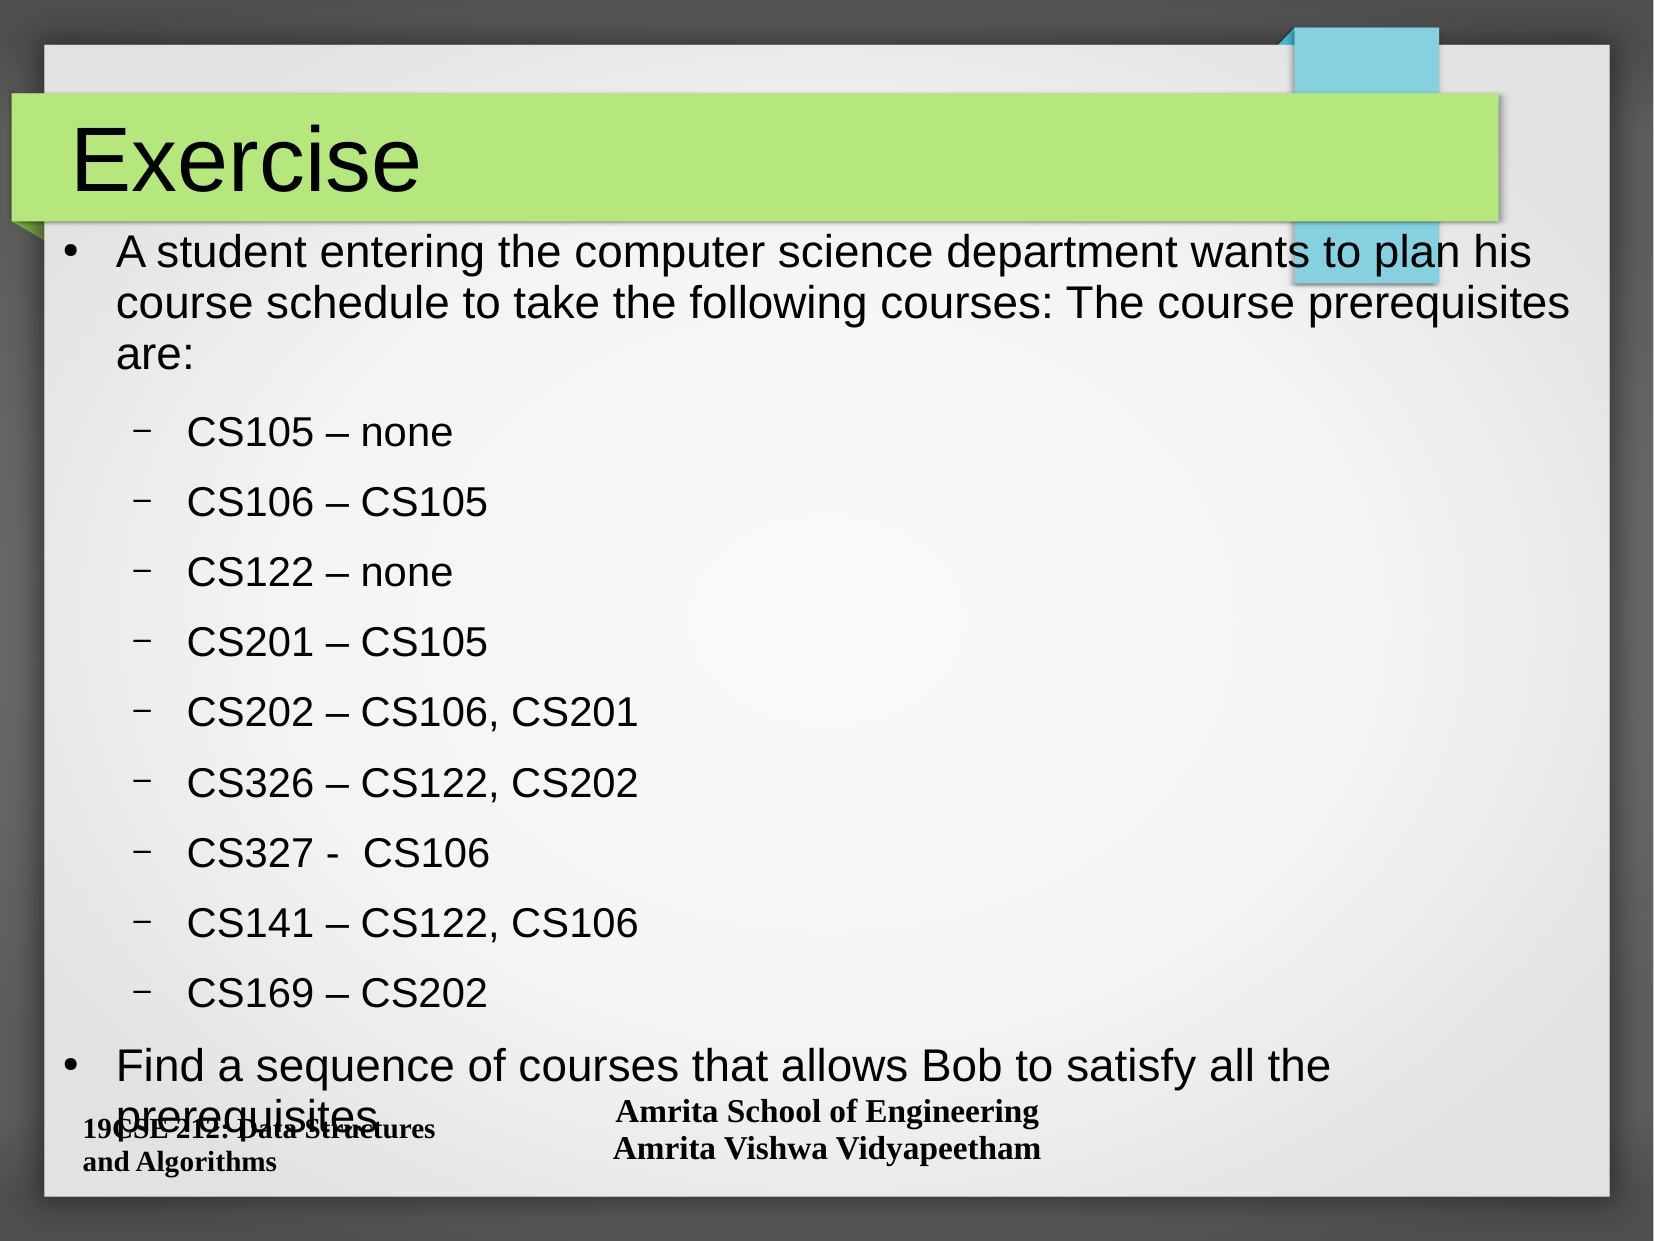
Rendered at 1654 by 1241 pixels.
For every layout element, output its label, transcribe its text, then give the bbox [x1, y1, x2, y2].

list A student entering the computer science department wants to plan his course schedule to take the following courses: The course prerequisites are: CS105 – none CS106 – CS105 CS122 – none CS201 – CS105 CS202 – CS106, CS201 CS326 – CS122, CS202 CS327 - CS106 CS141 – CS122, CS106 CS169 – CS202 Find a sequence of courses that allows Bob to satisfy all the prerequisites [45, 225, 1591, 1081]
title Exercise [70, 106, 1229, 213]
picture [0, 0, 1654, 1241]
